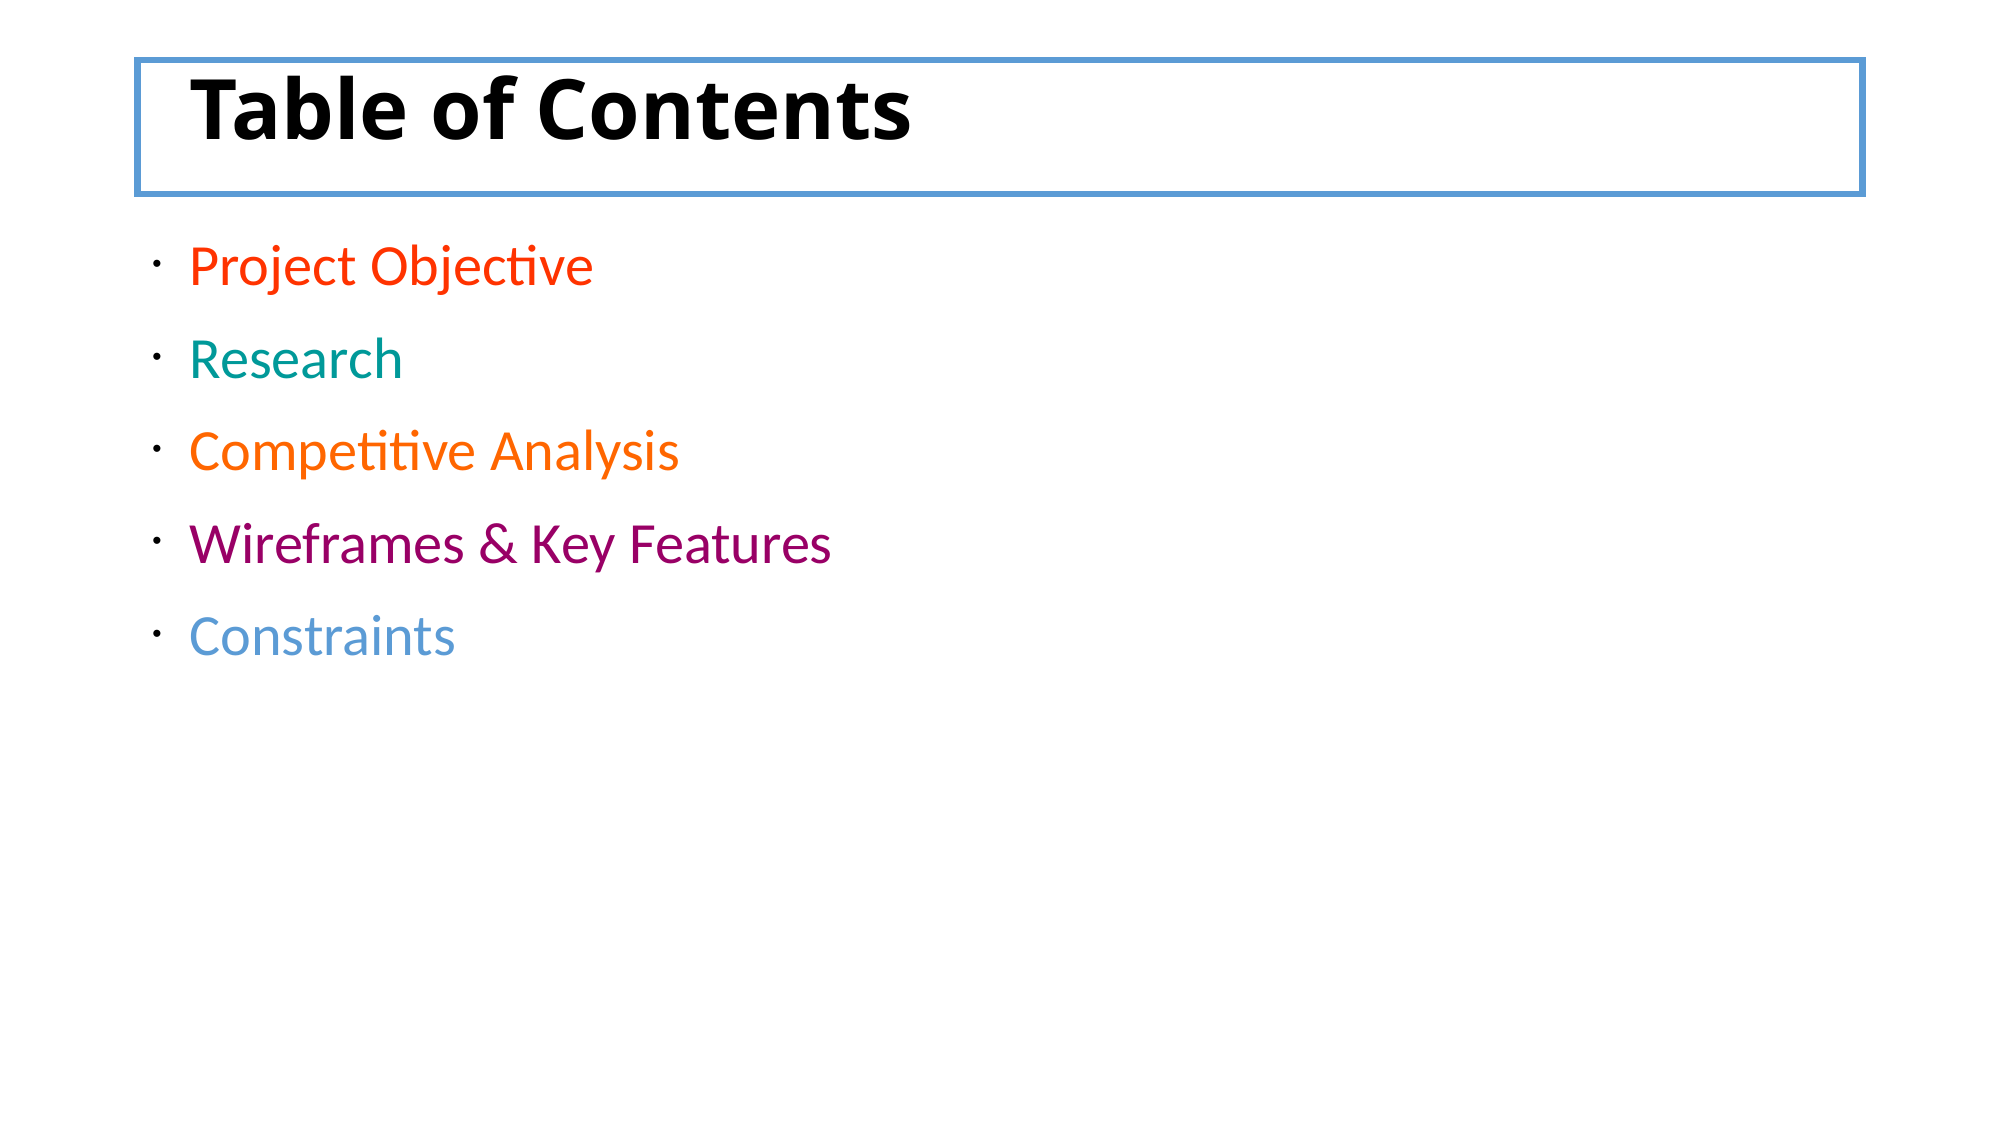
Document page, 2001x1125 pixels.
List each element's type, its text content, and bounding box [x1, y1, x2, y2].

list Project Objective Research Competitive Analysis Wireframes & Key Features Constraints [137, 228, 1863, 1014]
title Table of Contents [137, 59, 1863, 195]
